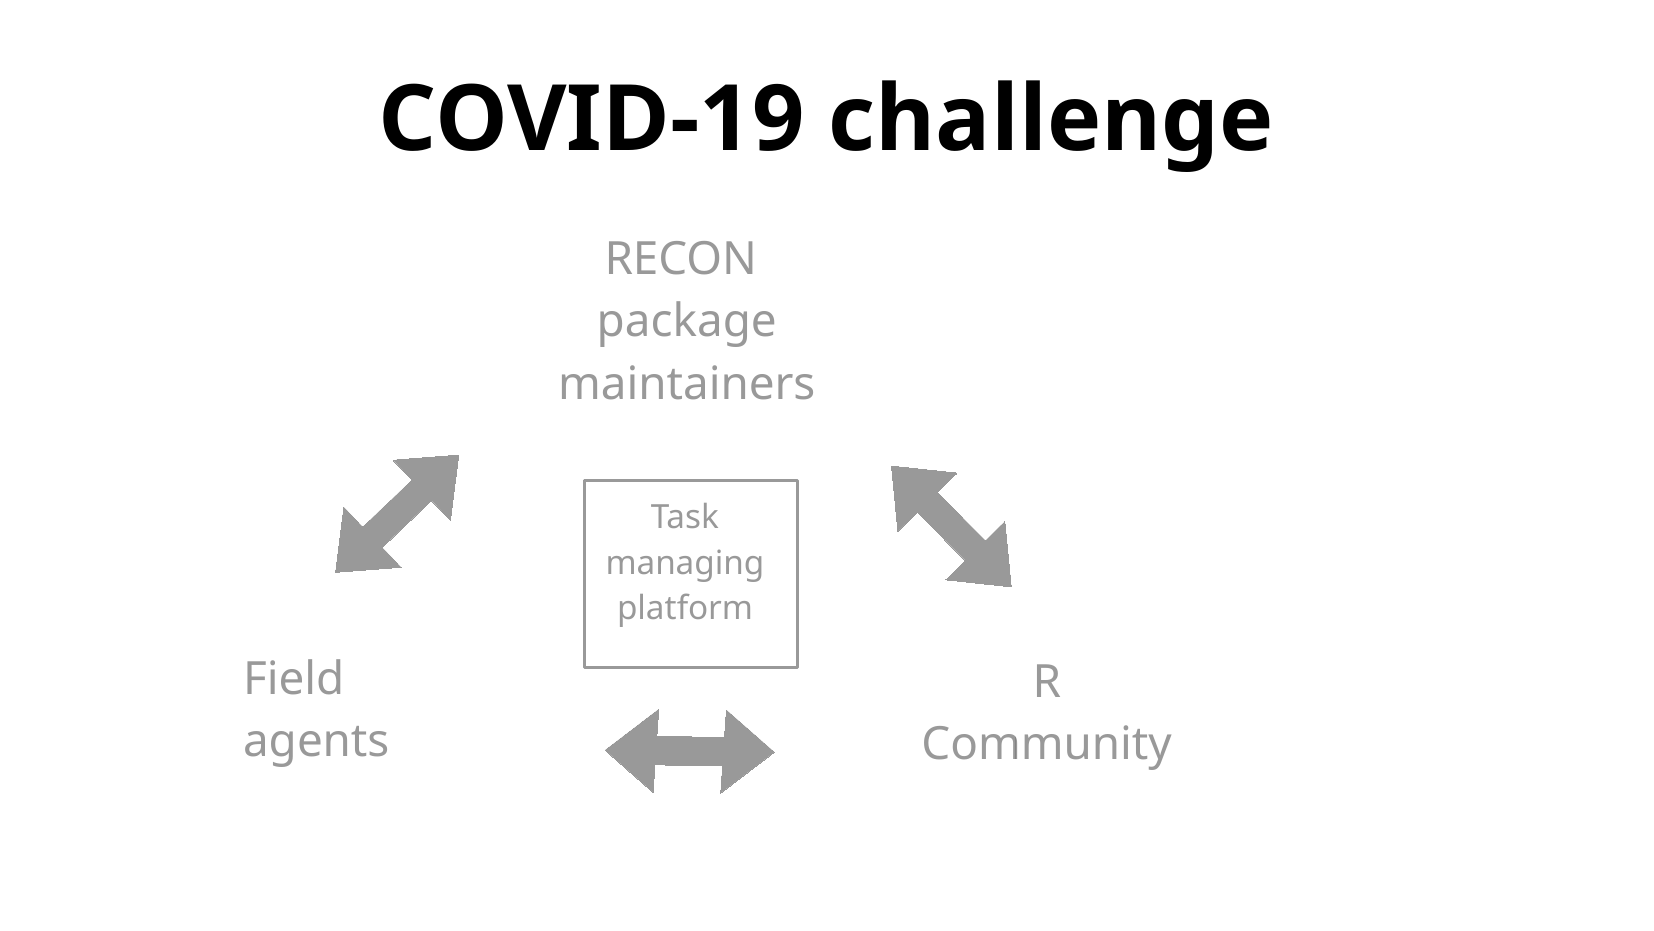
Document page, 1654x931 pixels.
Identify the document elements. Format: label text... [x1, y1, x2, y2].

title COVID-19 challenge [82, 37, 1571, 193]
text_box [106, 165, 1241, 851]
